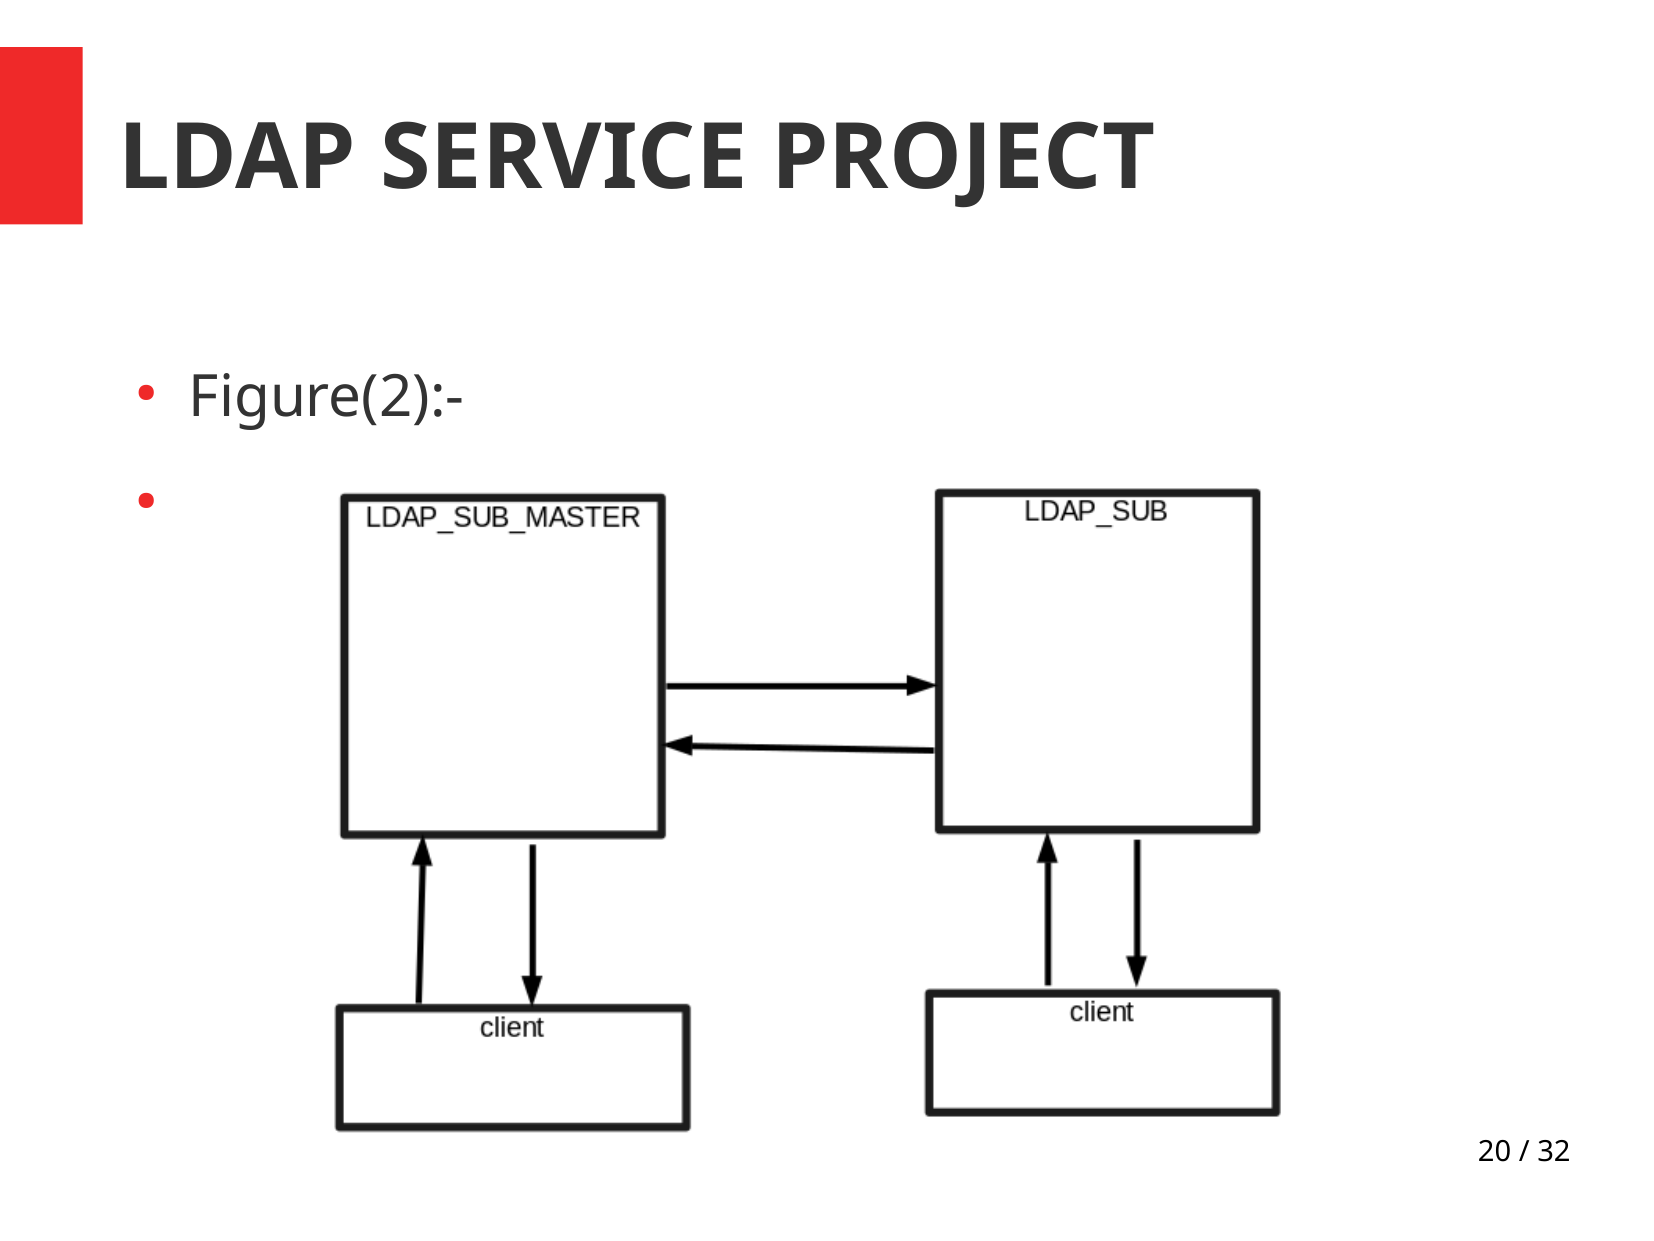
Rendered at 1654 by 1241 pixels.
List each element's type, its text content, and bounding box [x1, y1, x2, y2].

picture [333, 488, 1306, 1171]
list Figure(2):- [118, 354, 1536, 1074]
title LDAP SERVICE PROJECT [118, 49, 1571, 257]
